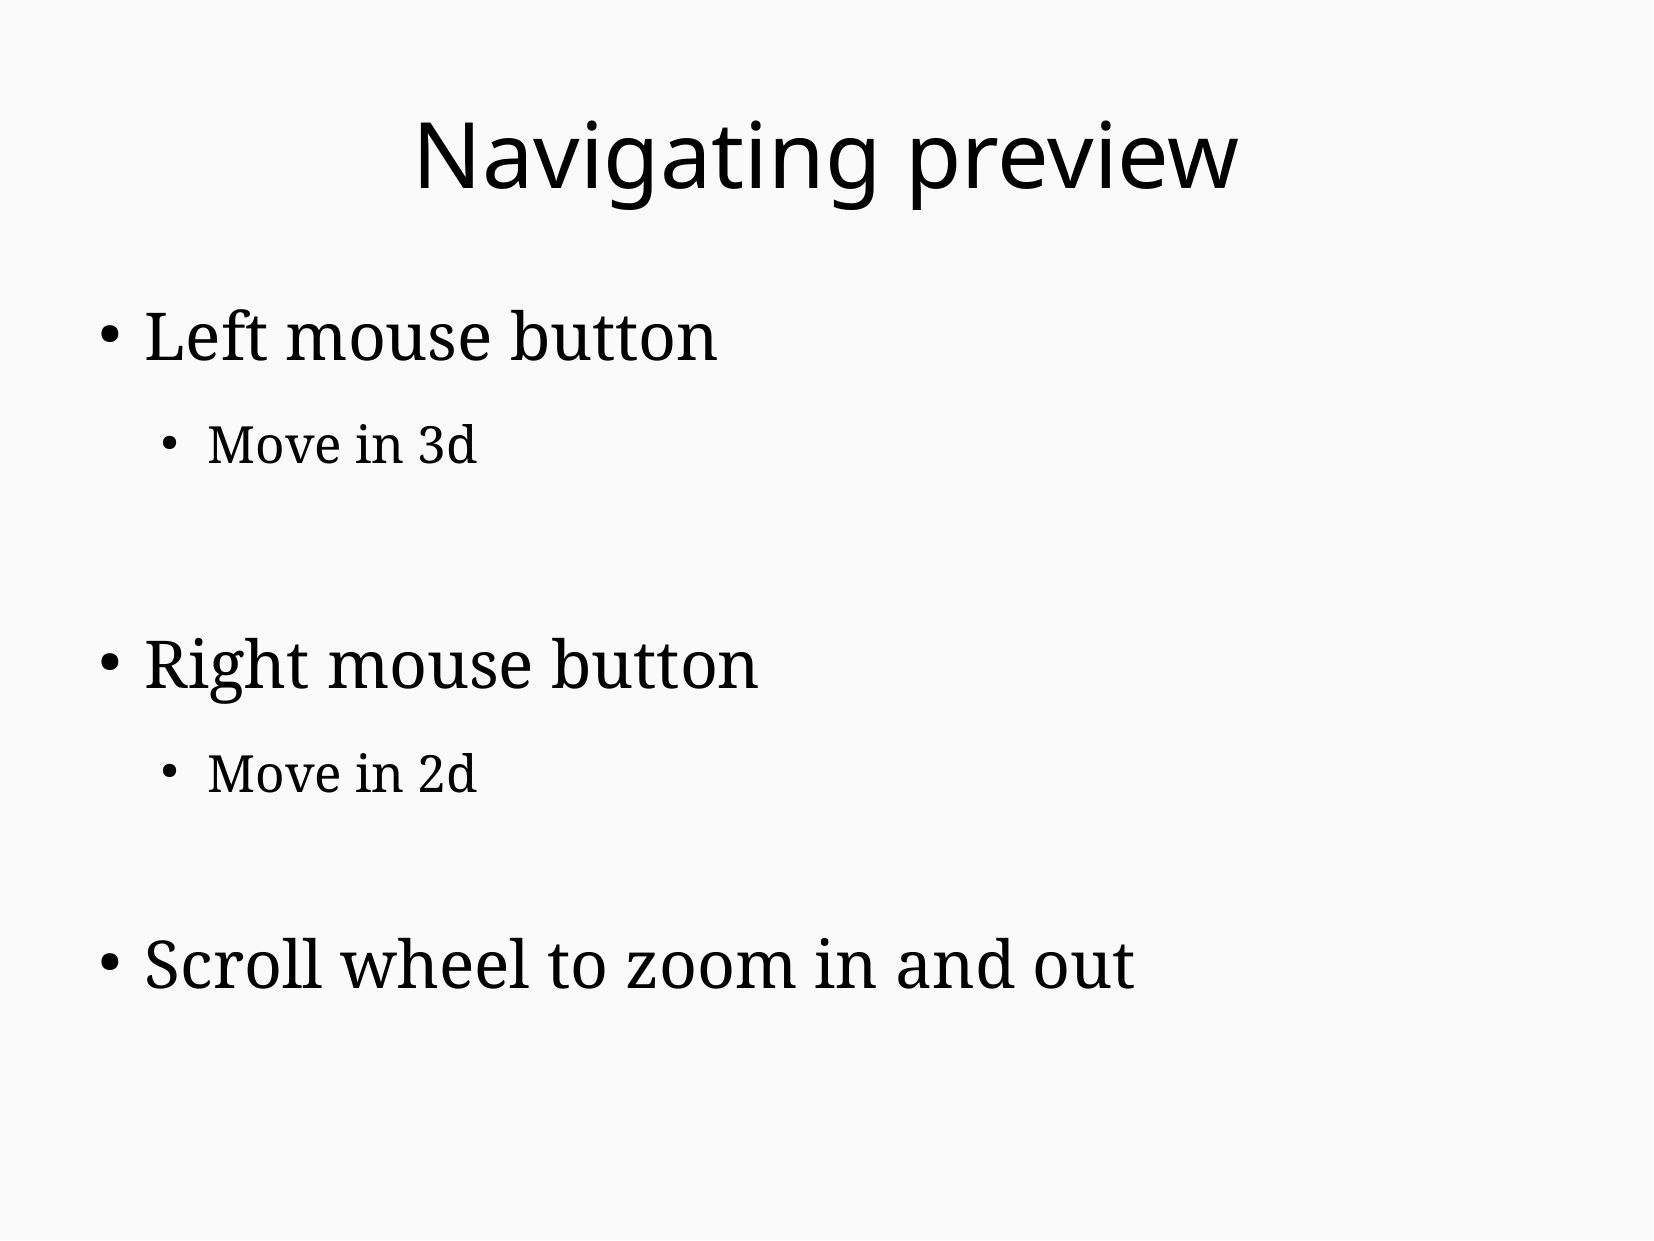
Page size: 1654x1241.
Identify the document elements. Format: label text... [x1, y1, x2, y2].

list Left mouse button Move in 3d Right mouse button Move in 2d Scroll wheel to zoom in and out [82, 290, 1571, 1010]
title Navigating preview [82, 49, 1571, 257]
